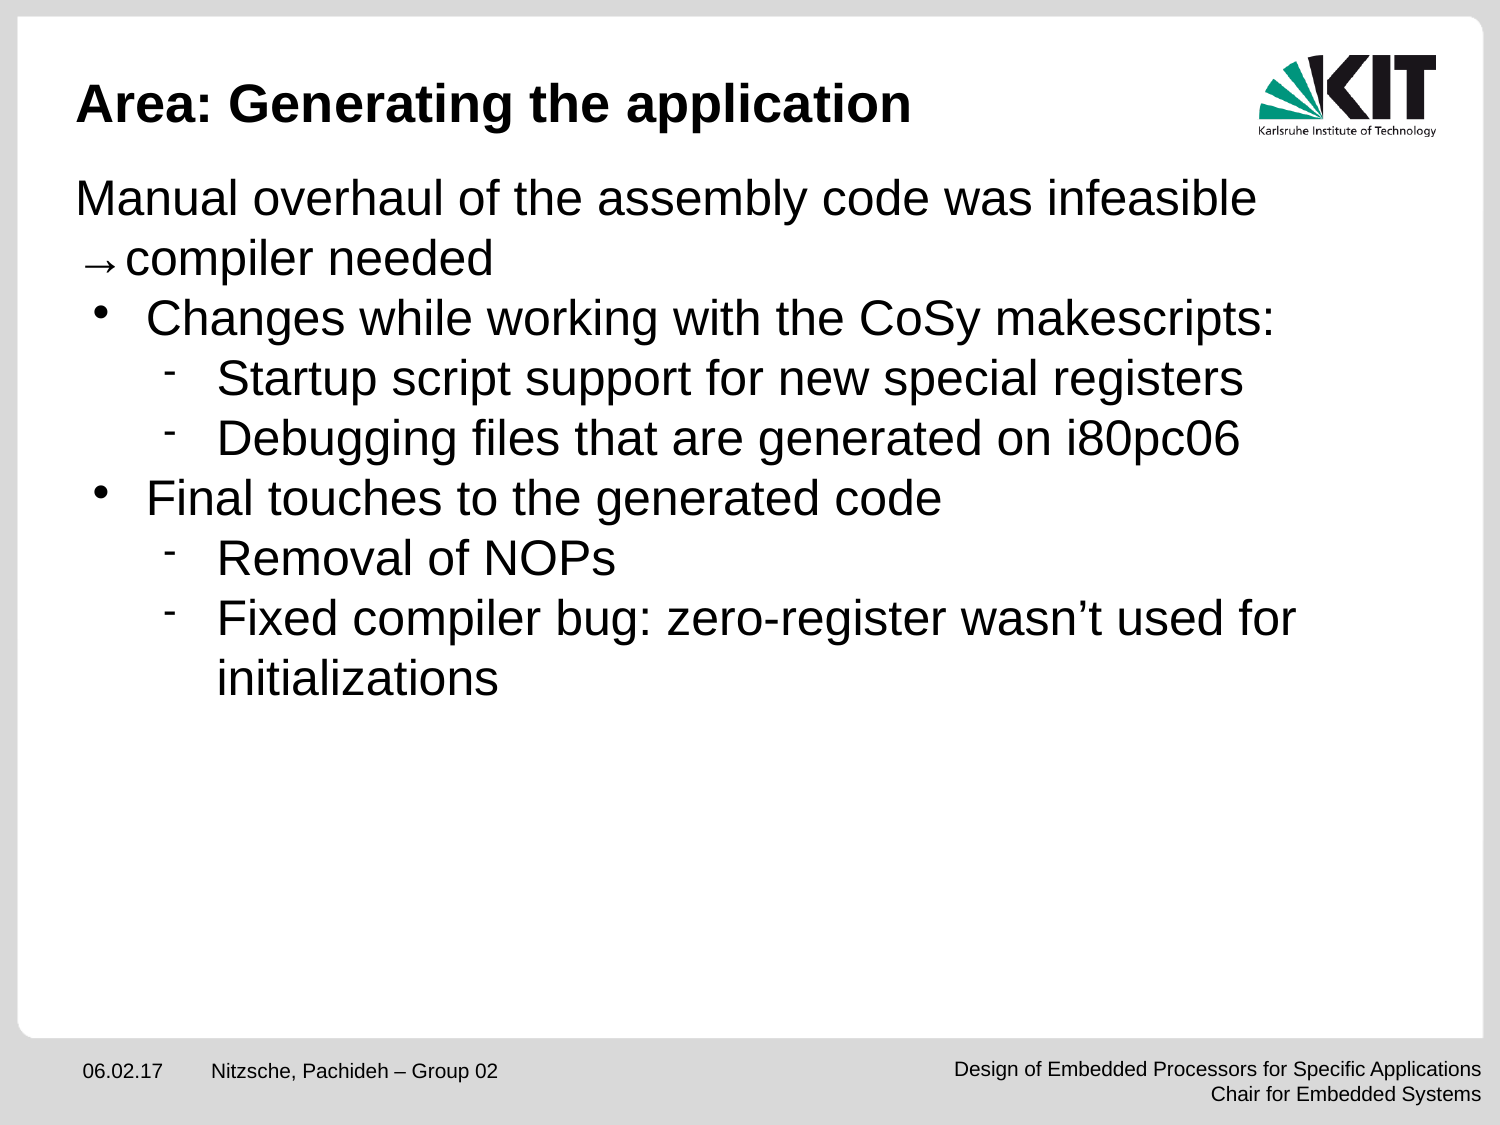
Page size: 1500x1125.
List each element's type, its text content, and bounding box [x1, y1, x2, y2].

text_box Manual overhaul of the assembly code was infeasible →compiler needed Changes while working with the CoSy makescripts: Startup script support for new special registers Debugging files that are generated on i80pc06 Final touches to the generated code Removal of NOPs Fixed compiler bug: zero-register wasn’t used for initializations [75, 165, 1425, 916]
text_box Nitzsche, Pachideh – Group 02 [211, 1057, 957, 1117]
picture [0, 0, 1500, 1125]
text_box Area: Generating the application [75, 36, 1425, 165]
